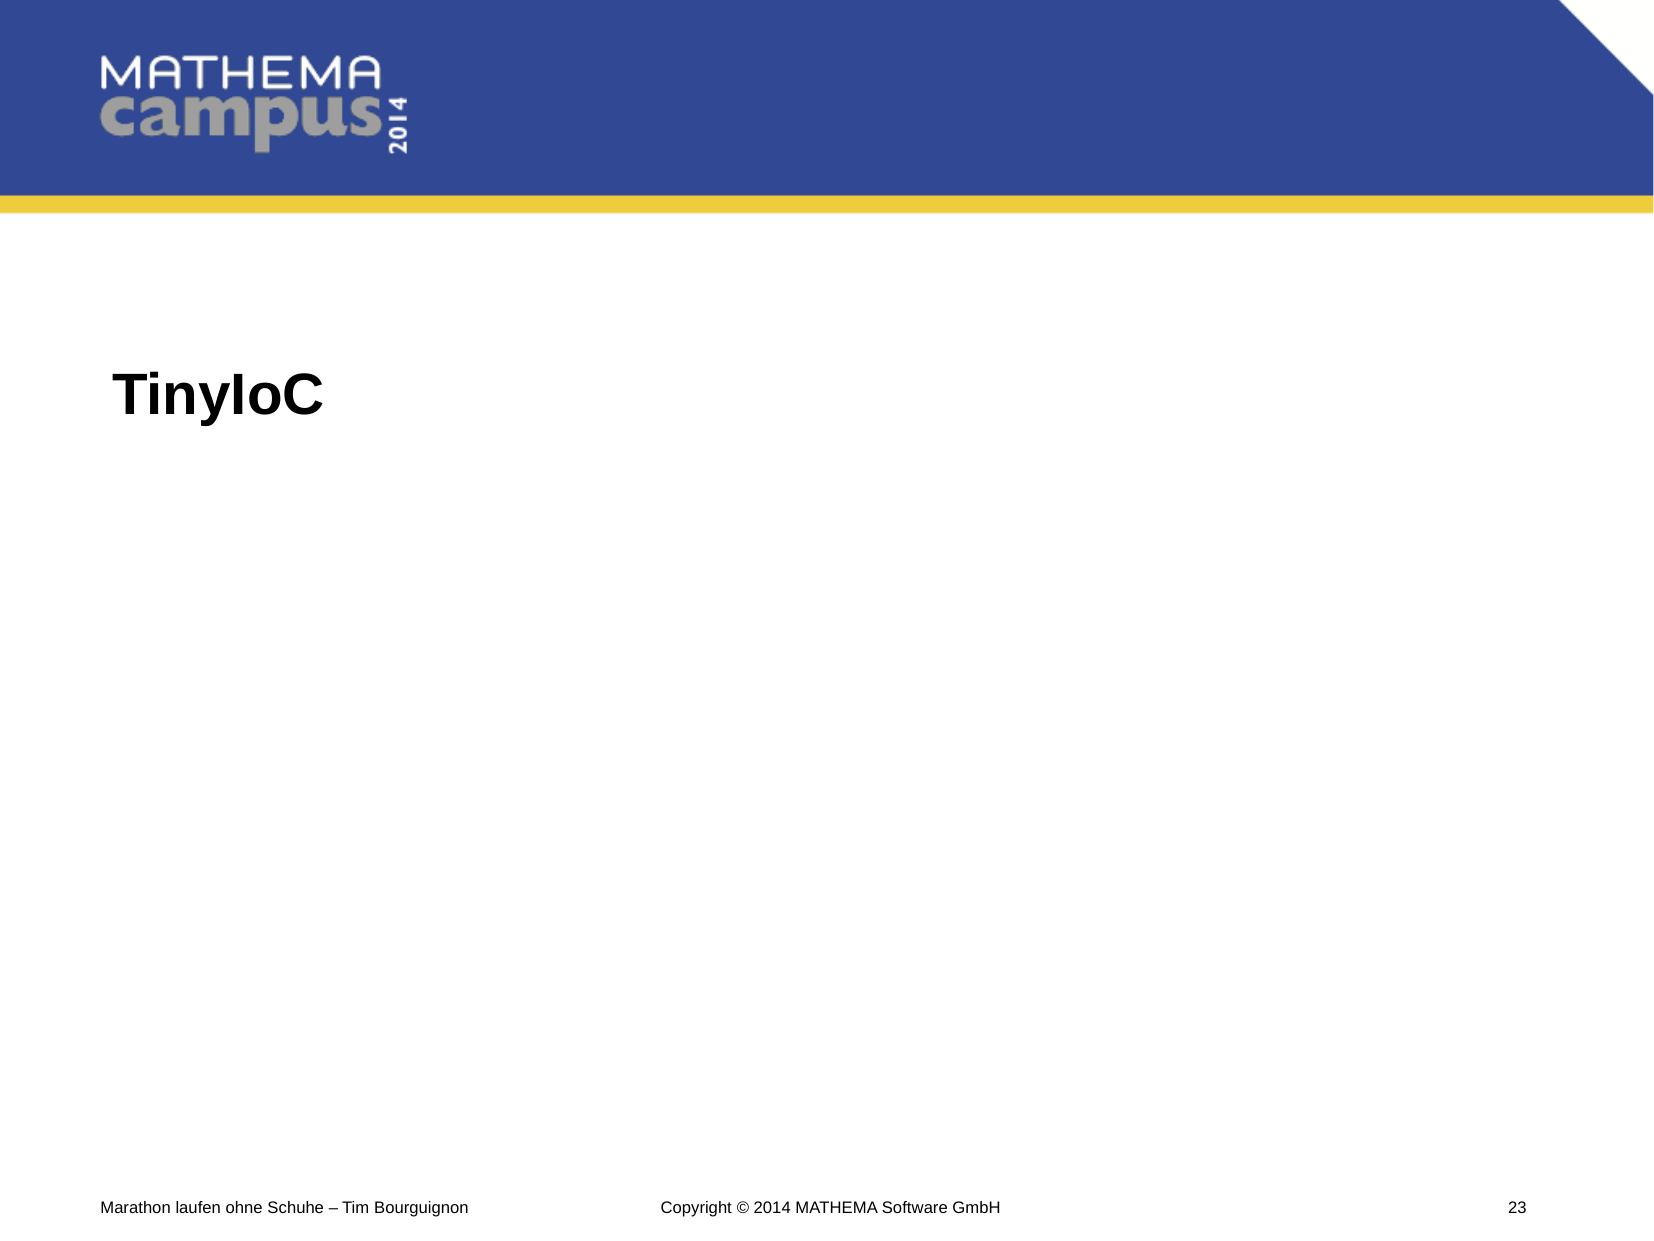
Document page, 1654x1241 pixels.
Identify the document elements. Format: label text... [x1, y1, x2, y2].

subtitle TinyIoC [112, 361, 1530, 1102]
picture [0, 0, 1654, 217]
